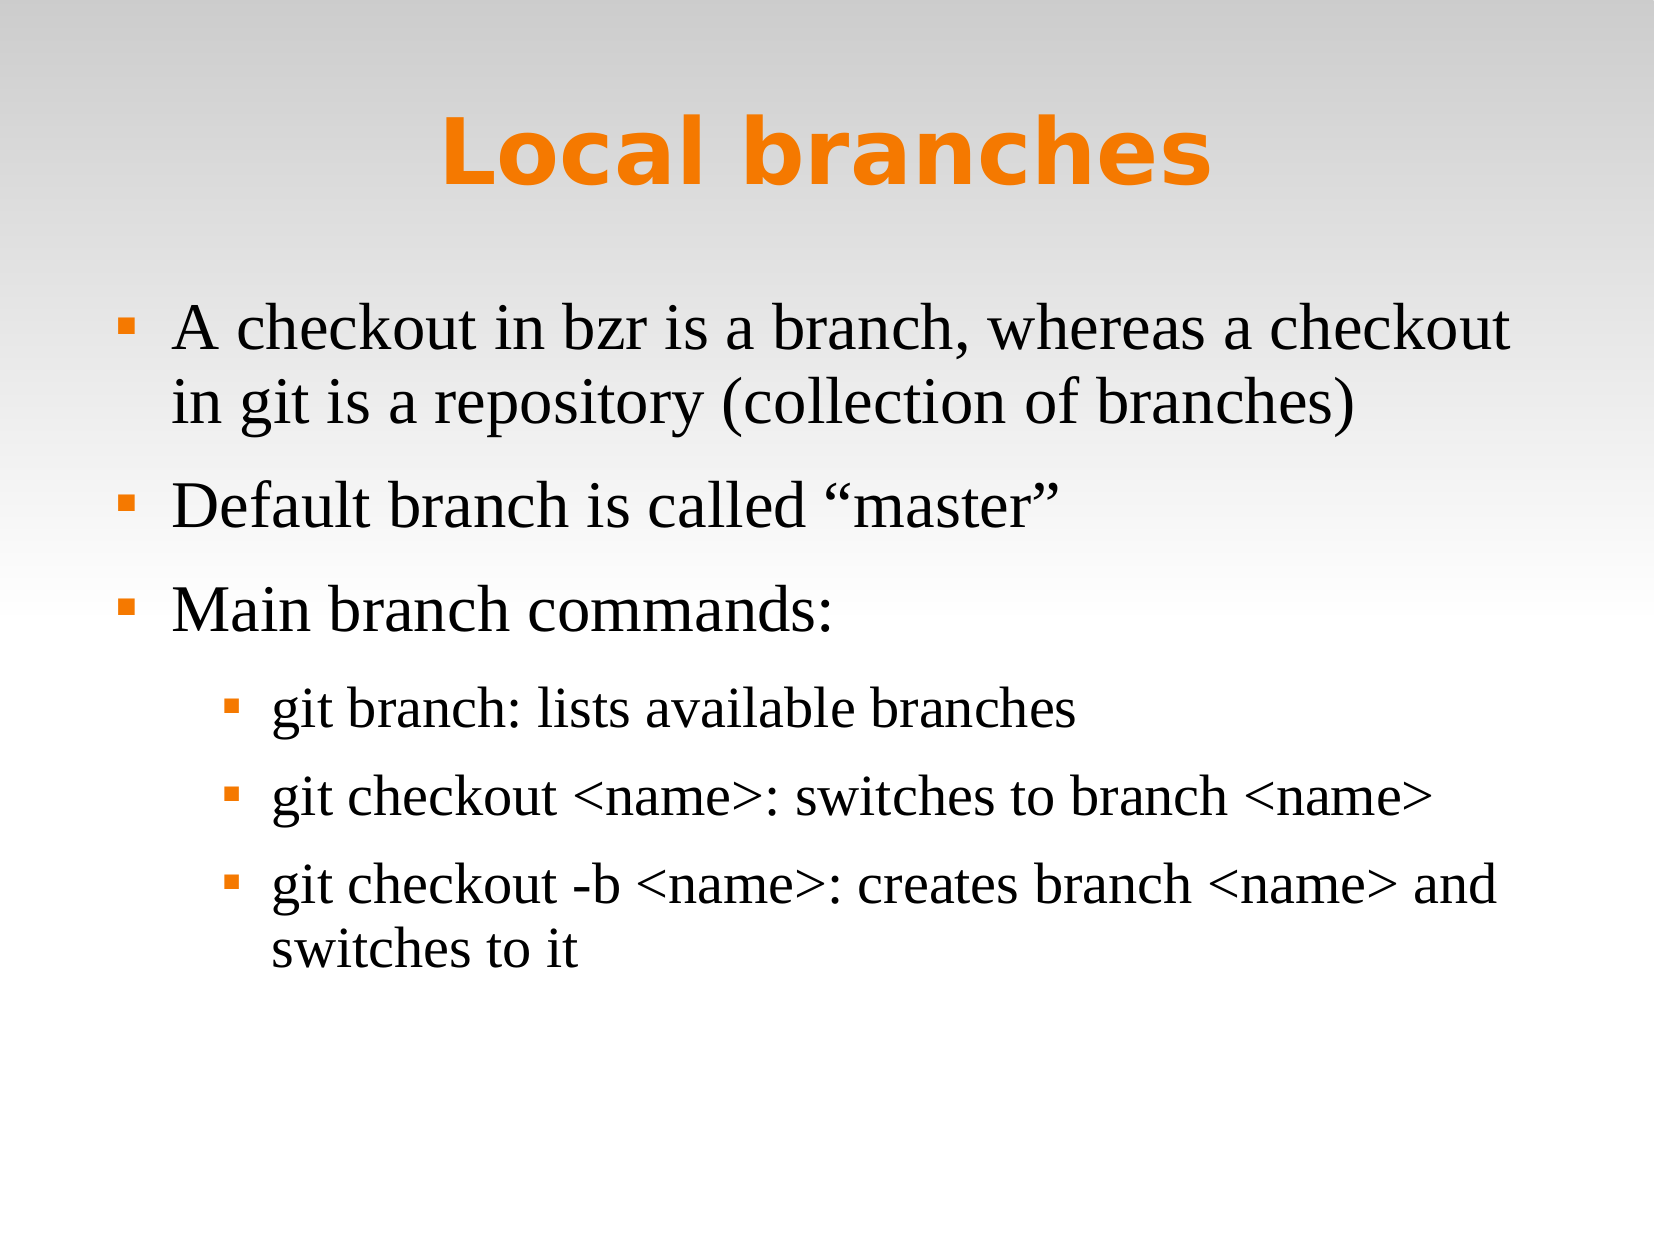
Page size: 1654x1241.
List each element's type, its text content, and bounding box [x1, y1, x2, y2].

title Local branches [82, 56, 1571, 250]
list A checkout in bzr is a branch, whereas a checkout in git is a repository (collection of branches) Default branch is called “master” Main branch commands: git branch: lists available branches git checkout <name>: switches to branch <name> git checkout -b <name>: creates branch <name> and switches to it [82, 290, 1571, 1094]
